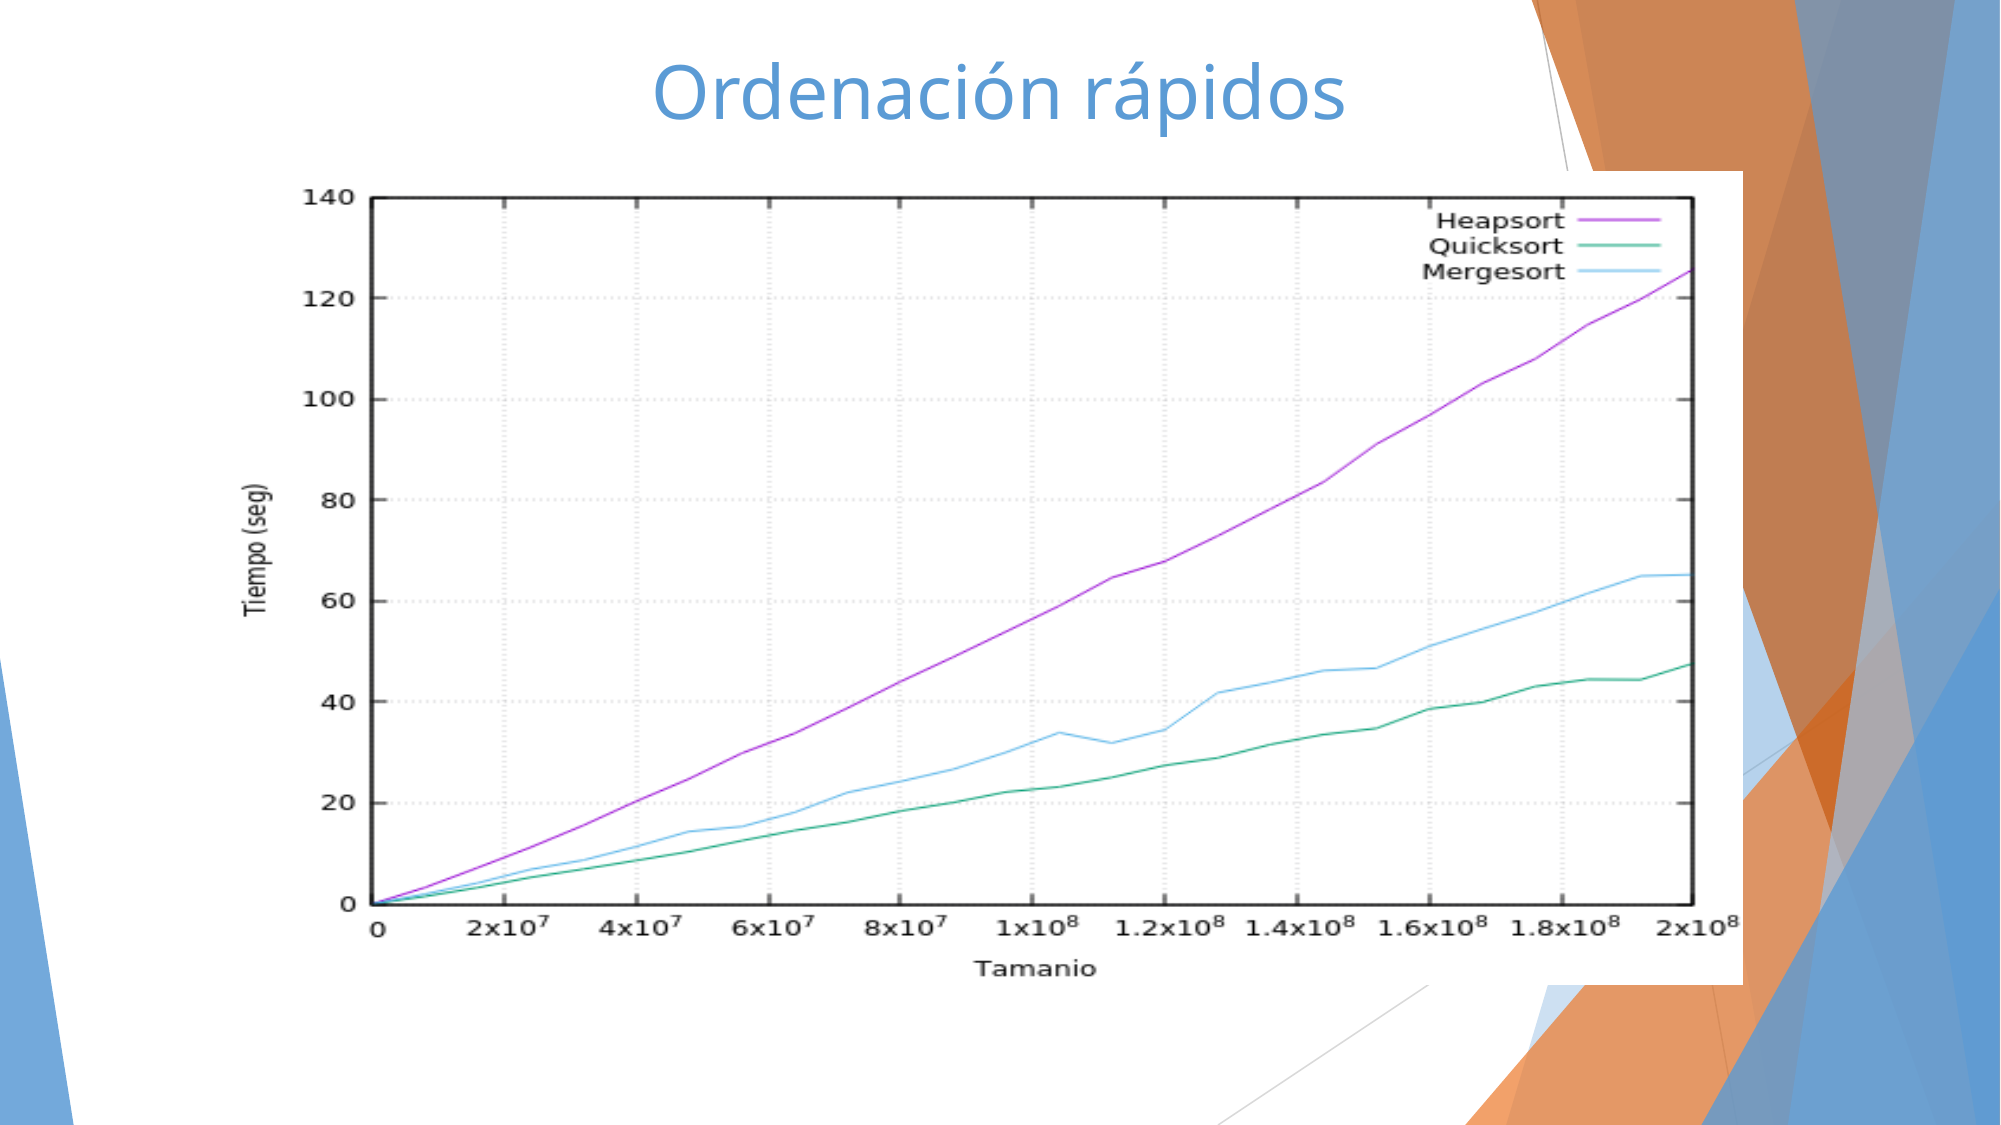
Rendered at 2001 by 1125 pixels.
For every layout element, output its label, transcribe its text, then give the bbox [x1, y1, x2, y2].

title Ordenación rápidos [0, 36, 2000, 148]
picture [228, 171, 1743, 985]
